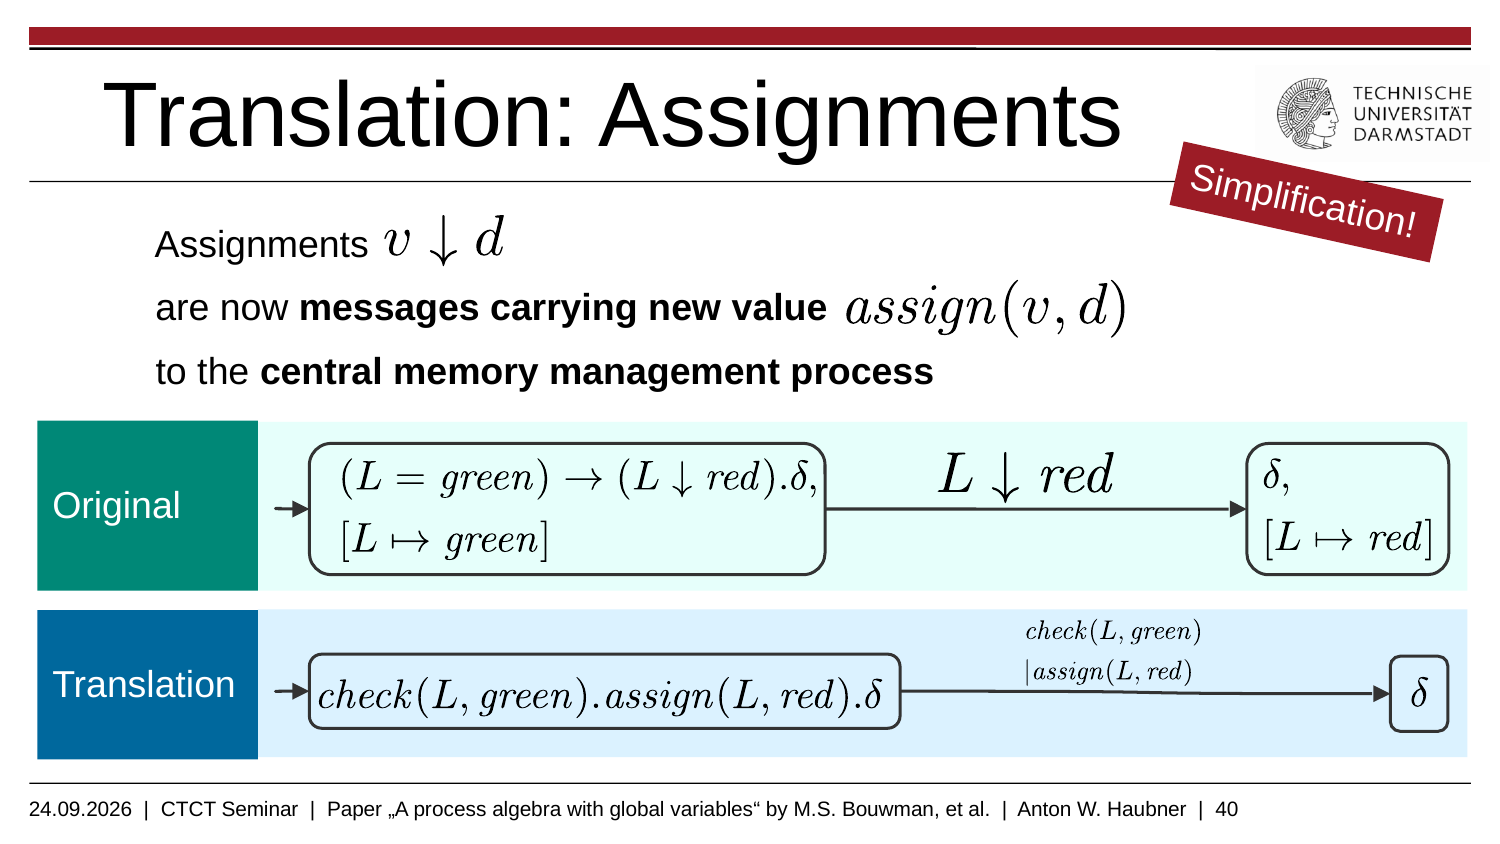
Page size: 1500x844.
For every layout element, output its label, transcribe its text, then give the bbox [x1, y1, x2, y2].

text_box [897, 297, 918, 324]
text_box [846, 297, 872, 324]
picture [1255, 65, 1490, 162]
text_box [257, 609, 1468, 758]
text_box [1056, 317, 1064, 335]
text_box Assignments [139, 216, 384, 273]
text_box [1110, 279, 1125, 338]
text_box [1249, 445, 1447, 573]
text_box [476, 215, 504, 256]
text_box [938, 297, 964, 336]
text_box [429, 215, 457, 267]
text_box are now messages carrying new value [140, 279, 844, 342]
text_box Translation [37, 610, 258, 760]
text_box to the central memory management process [140, 342, 976, 442]
text_box [1023, 297, 1049, 324]
title Translation: Assignments [29, 63, 1199, 167]
text_box [384, 229, 410, 256]
text_box [966, 297, 996, 324]
text_box [1079, 283, 1108, 324]
text_box [311, 445, 823, 573]
text_box [259, 421, 1468, 591]
text_box [1004, 279, 1019, 338]
text_box [874, 297, 895, 324]
text_box Simplification! [1169, 141, 1444, 263]
text_box Original [37, 420, 258, 591]
text_box [922, 297, 937, 324]
